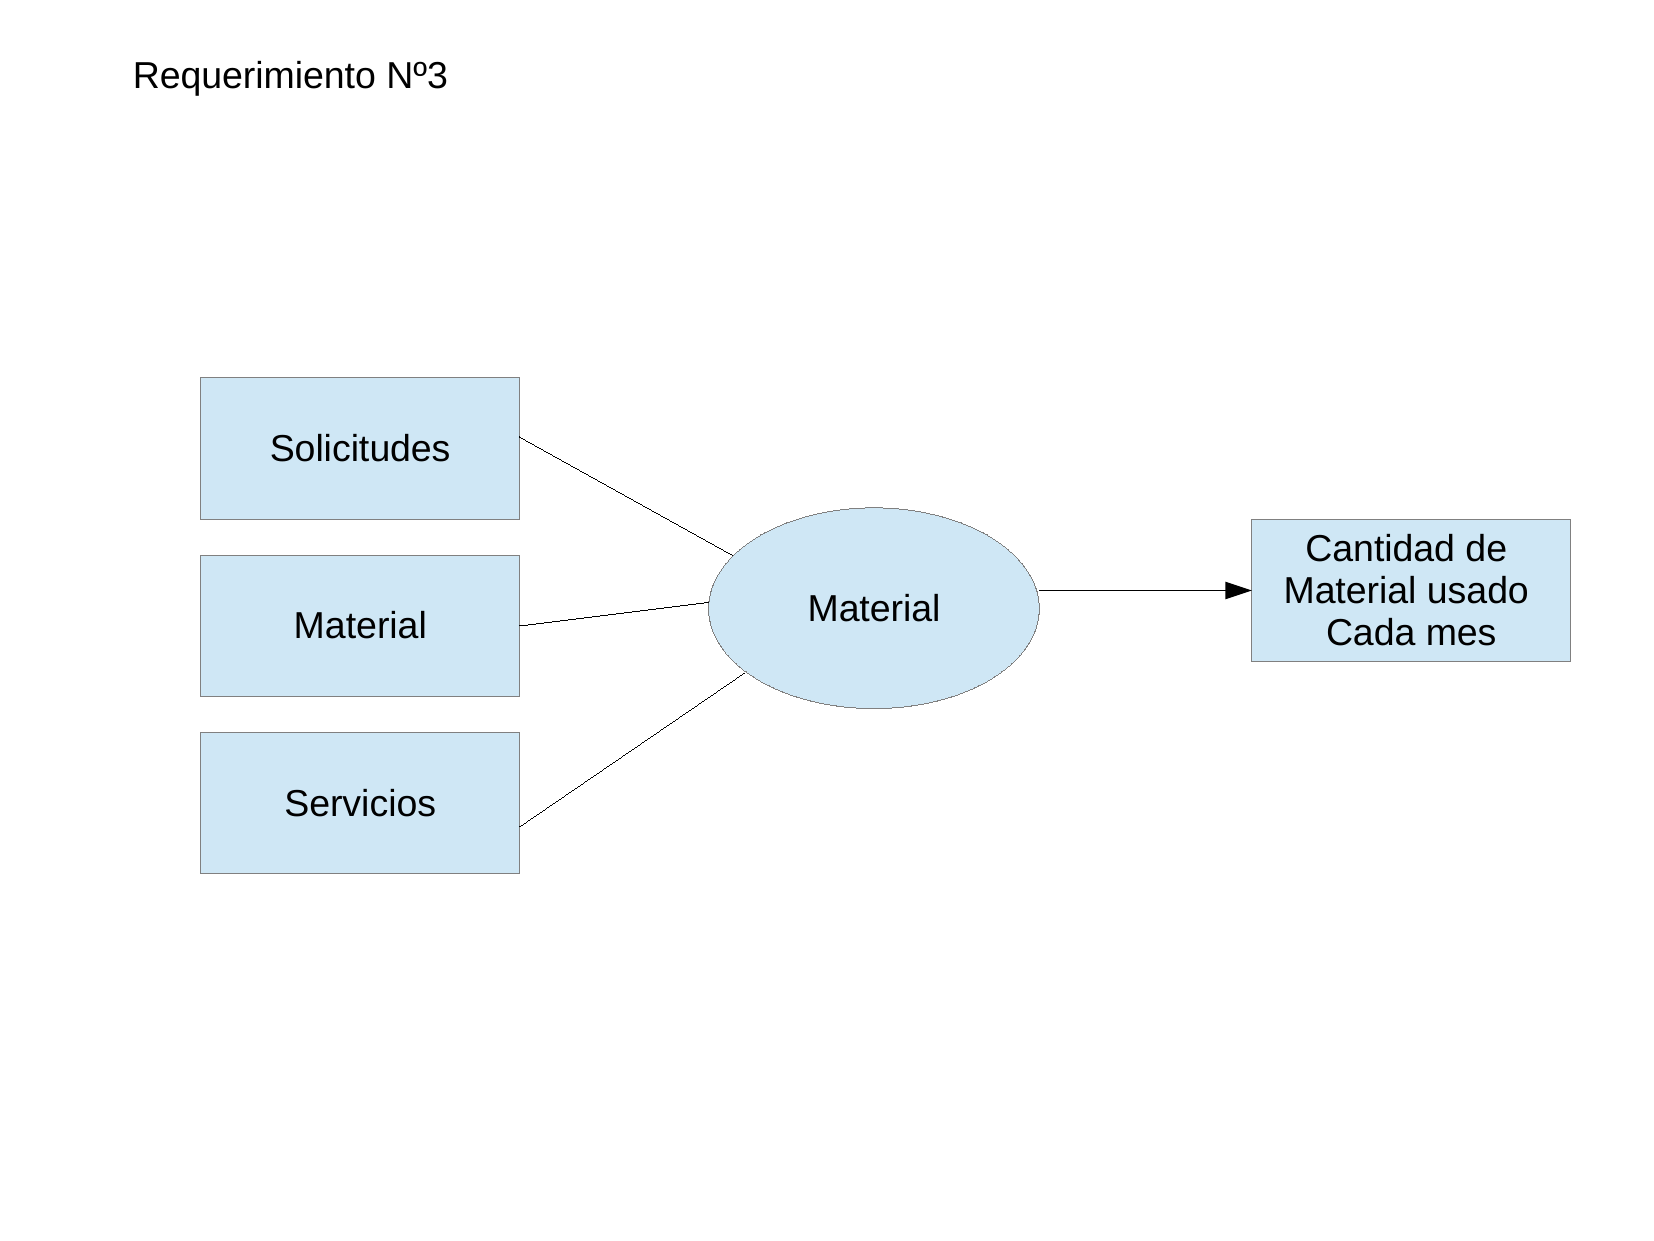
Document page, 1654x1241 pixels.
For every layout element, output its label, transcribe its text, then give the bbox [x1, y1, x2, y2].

text_box Solicitudes [200, 377, 520, 520]
text_box Requerimiento Nº3 [118, 47, 464, 105]
text_box Servicios [200, 732, 520, 874]
text_box Cantidad de Material usado Cada mes [1251, 519, 1571, 662]
text_box Material [708, 507, 1040, 709]
text_box Material [200, 555, 520, 697]
